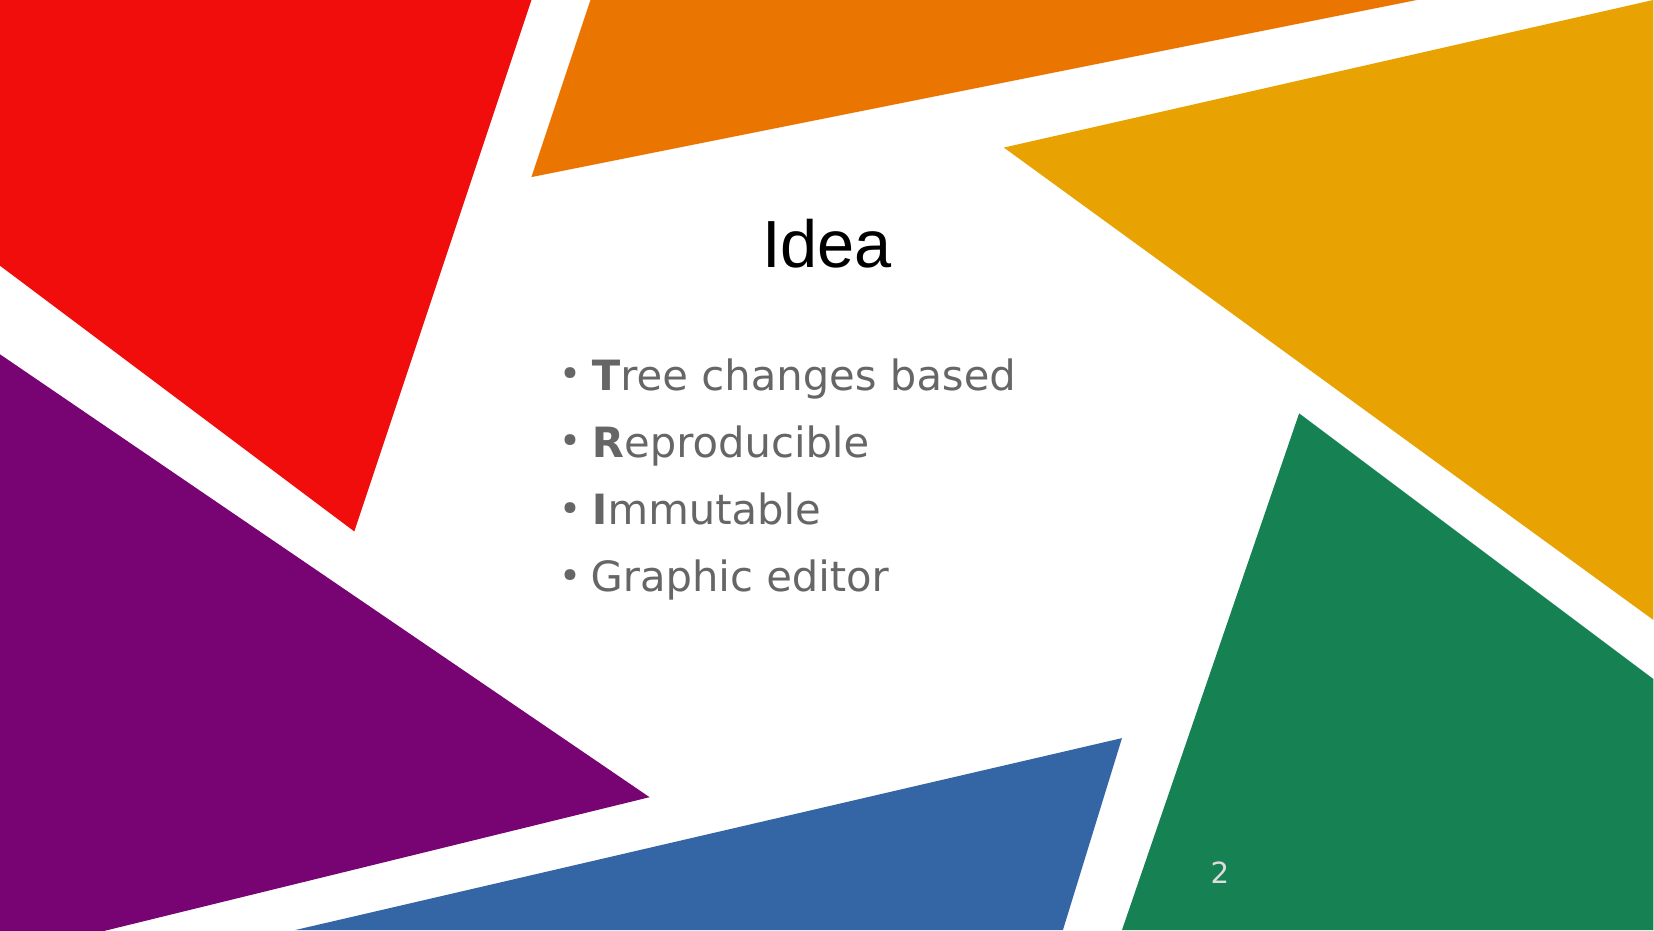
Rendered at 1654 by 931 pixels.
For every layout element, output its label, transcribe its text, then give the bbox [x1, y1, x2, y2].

text_box <number> [1210, 856, 1595, 916]
title Idea [488, 200, 1165, 282]
list Tree changes based Reproducible Immutable Graphic editor [562, 354, 1272, 768]
